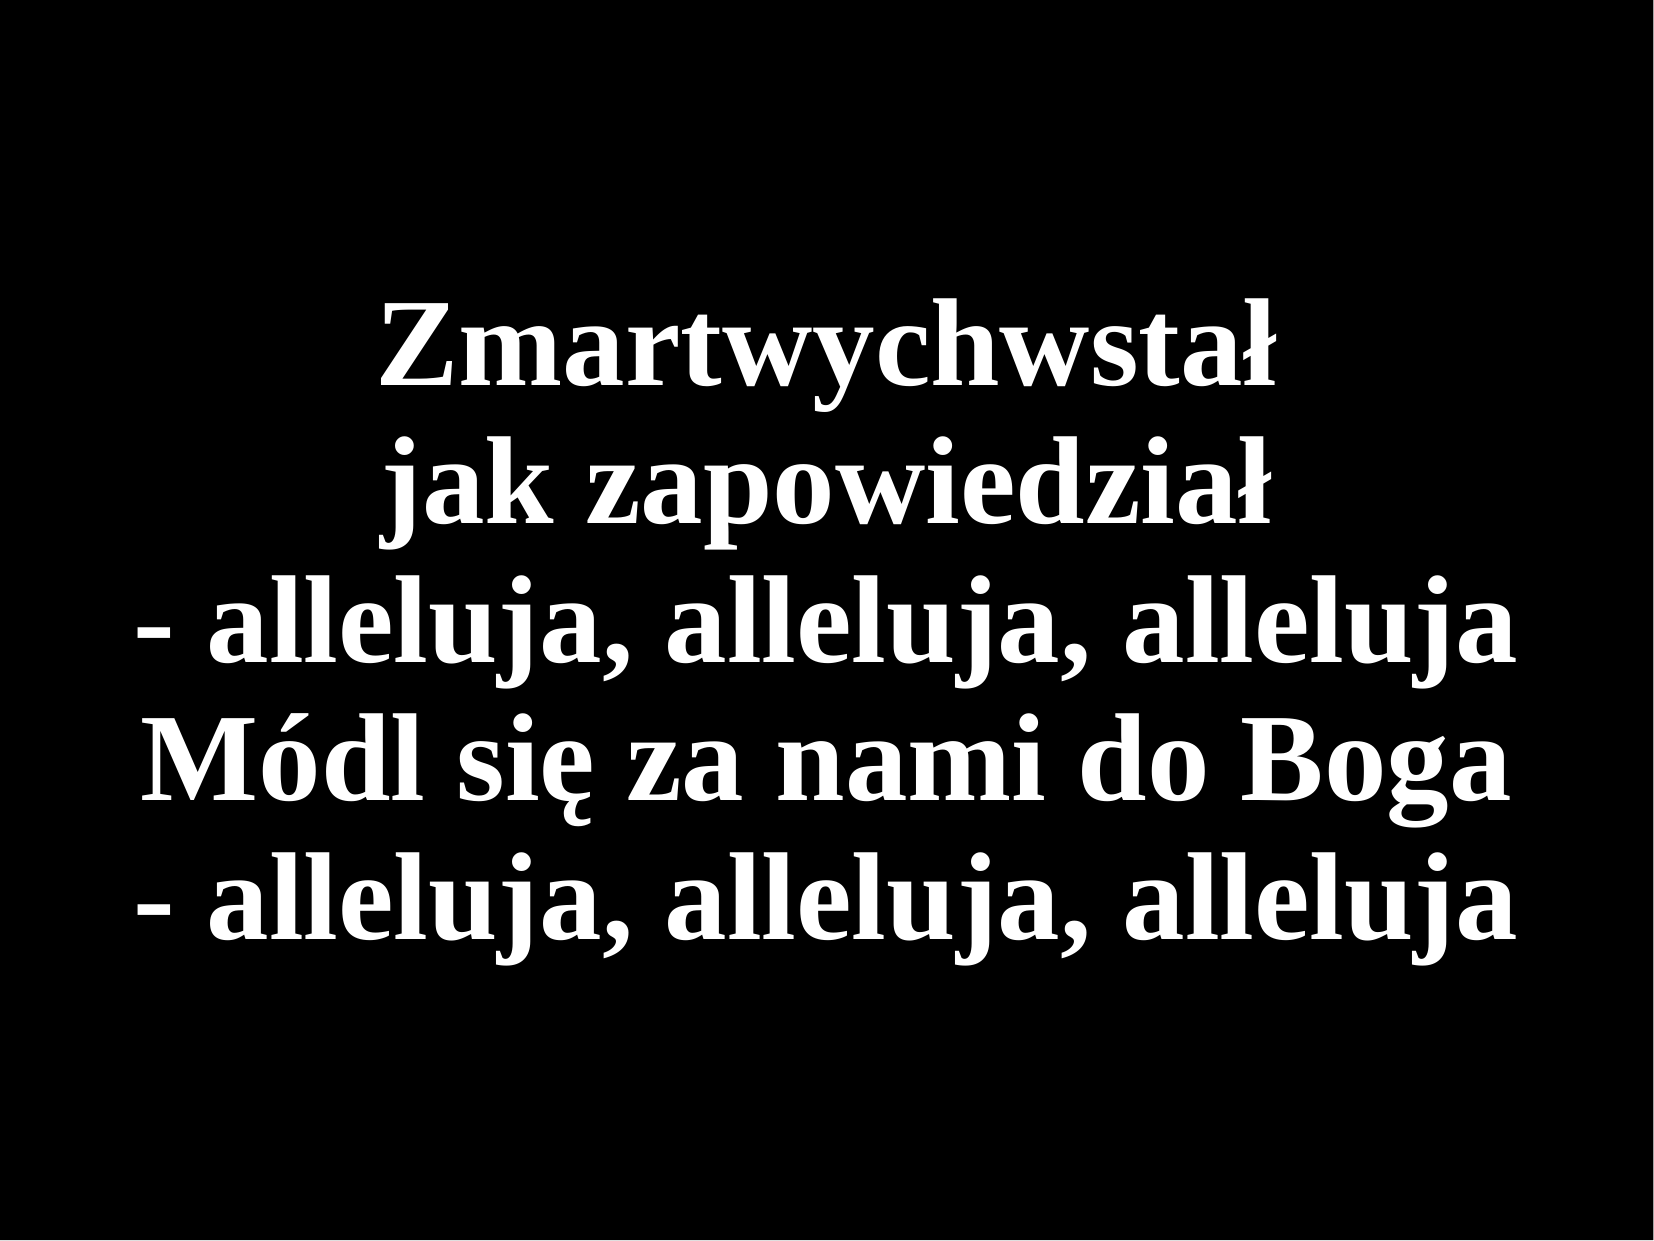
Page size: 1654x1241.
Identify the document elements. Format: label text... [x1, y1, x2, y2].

title Zmartwychwstał jak zapowiedział - alleluja, alleluja, alleluja Módl się za nami do Boga - alleluja, alleluja, alleluja [0, 0, 1654, 1241]
